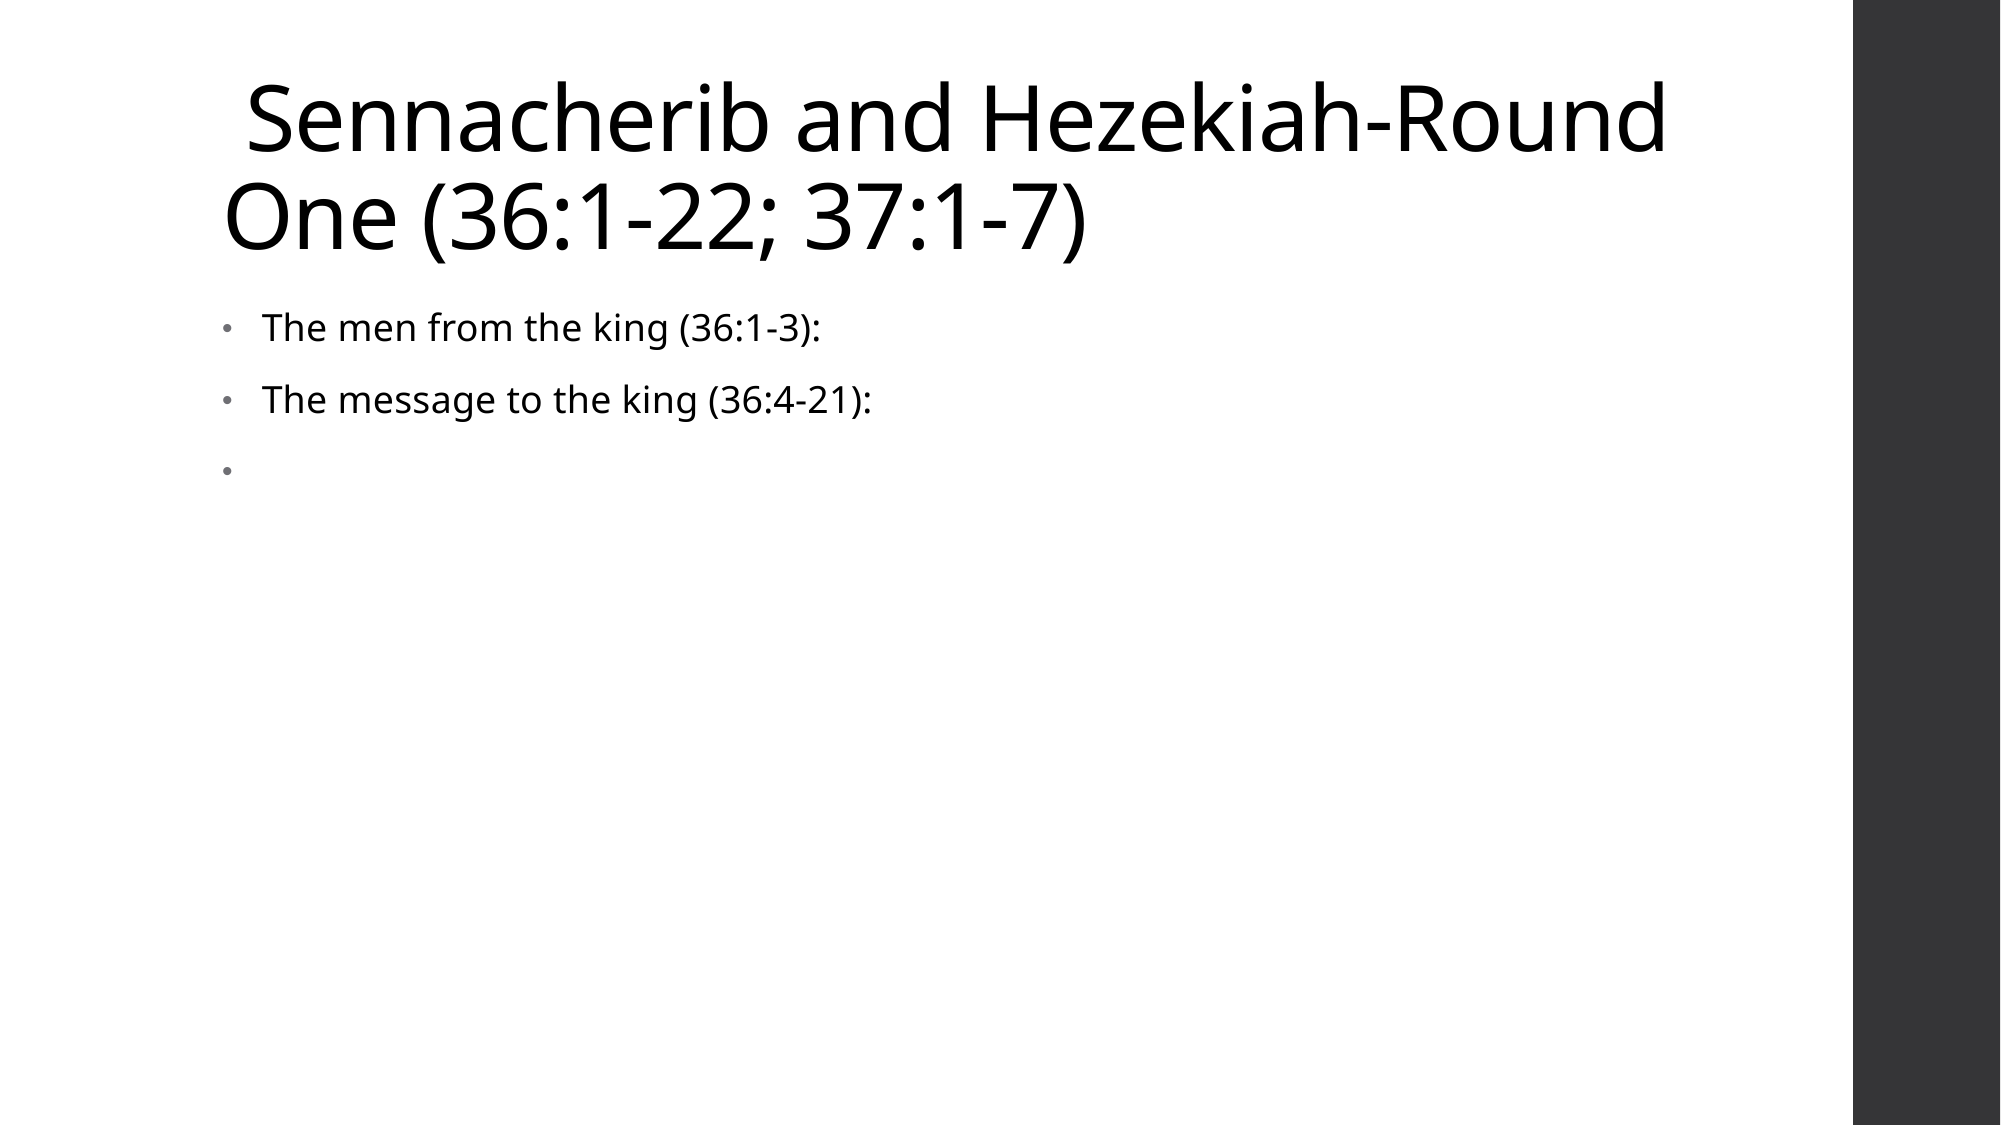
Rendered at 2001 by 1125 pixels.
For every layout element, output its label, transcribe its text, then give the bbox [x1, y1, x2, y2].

list The men from the king (36:1-3): The message to the king (36:4-21): [206, 299, 1617, 1014]
title Sennacherib and Hezekiah-Round One (36:1-22; 37:1-7) [206, 60, 1797, 278]
